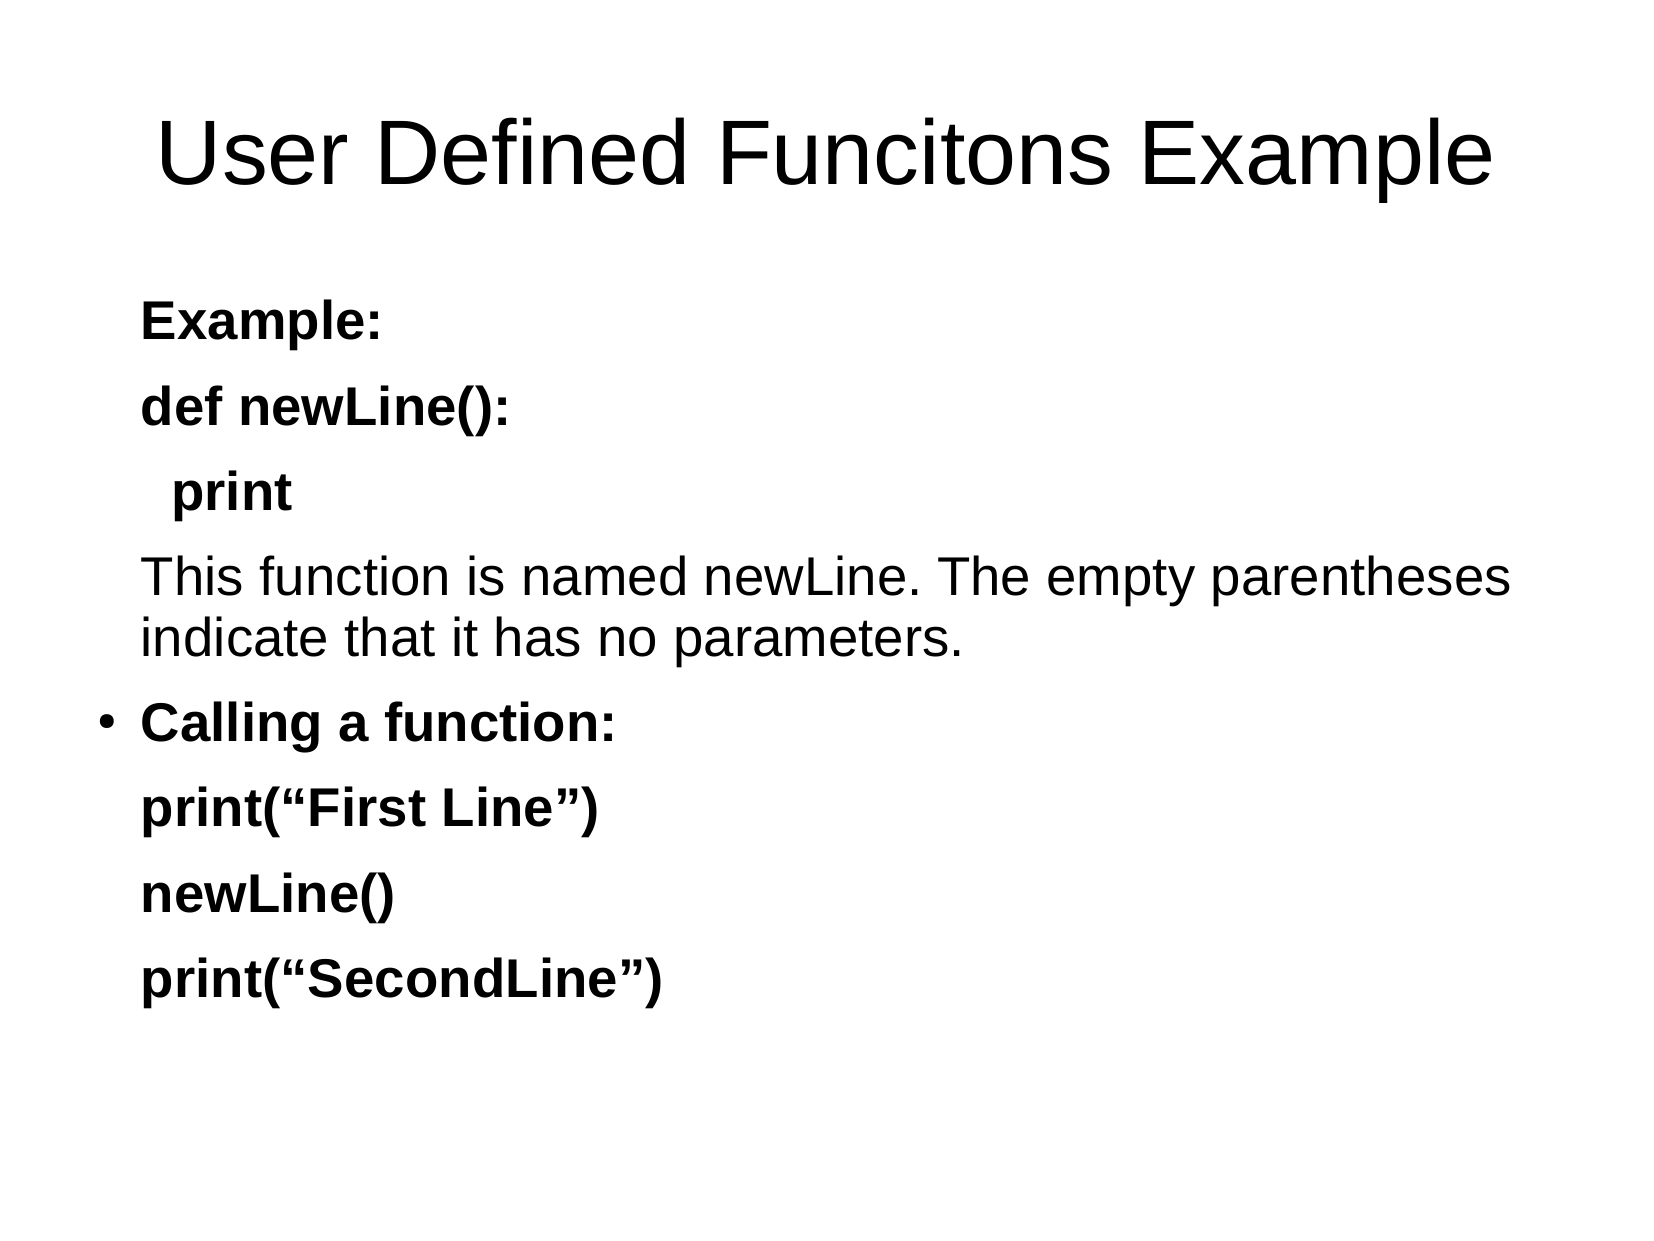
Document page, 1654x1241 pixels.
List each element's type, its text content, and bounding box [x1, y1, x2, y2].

title User Defined Funcitons Example [82, 49, 1571, 257]
list Example: def newLine(): print This function is named newLine. The empty parentheses indicate that it has no parameters. Calling a function: print(“First Line”) newLine() print(“SecondLine”) [82, 290, 1571, 1010]
